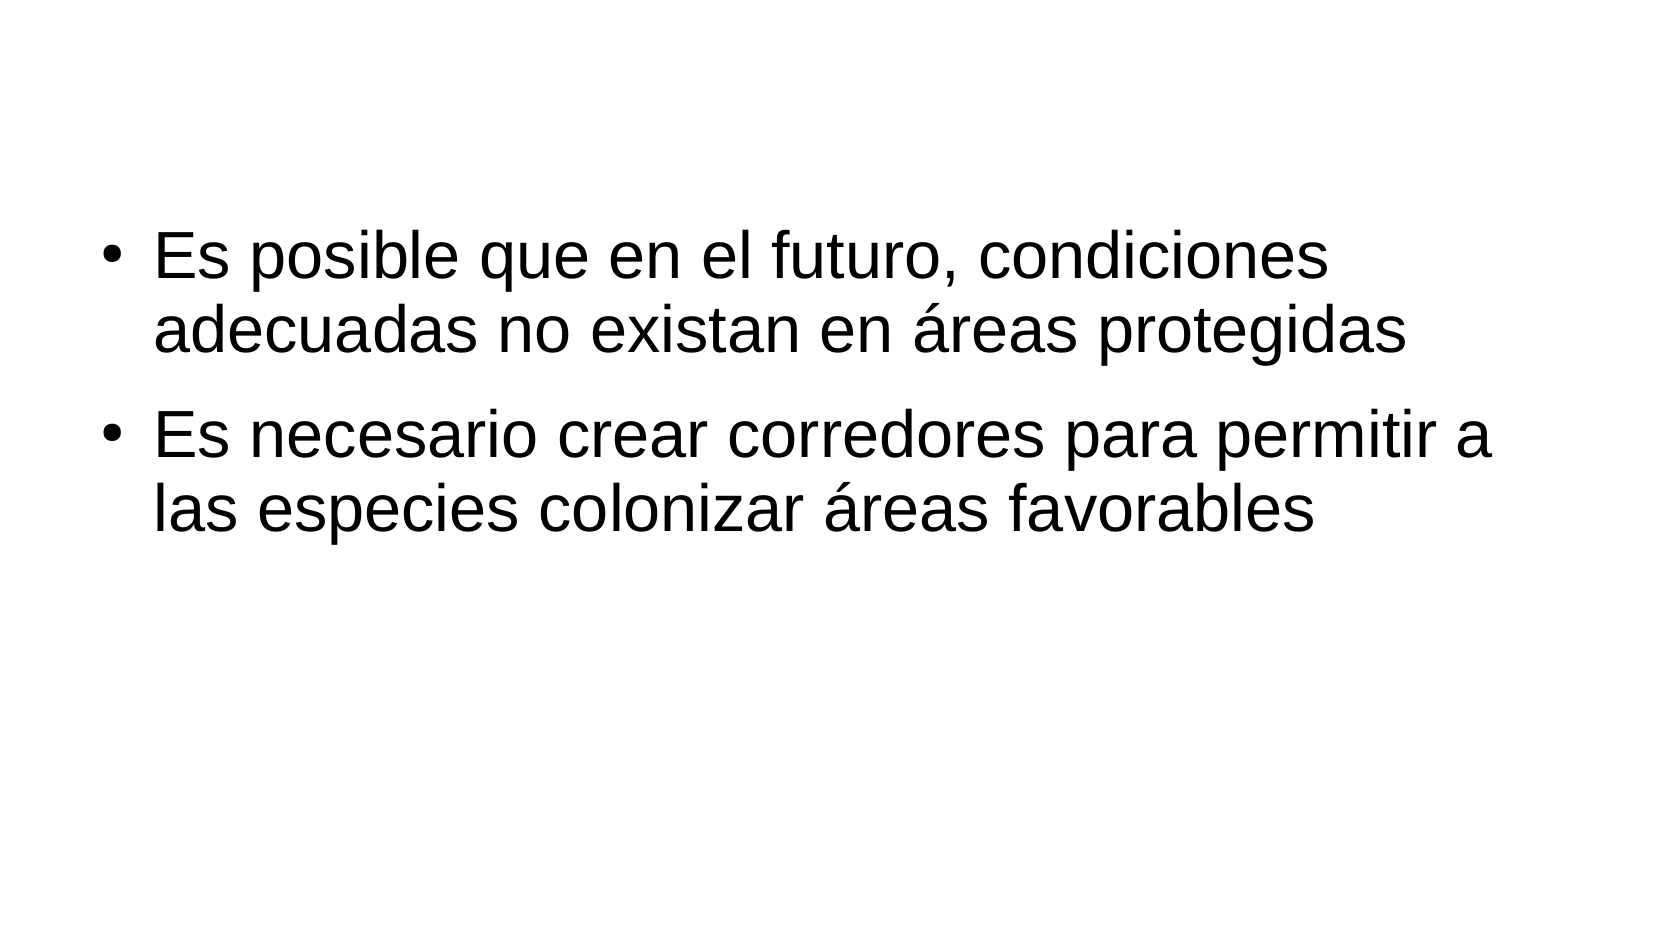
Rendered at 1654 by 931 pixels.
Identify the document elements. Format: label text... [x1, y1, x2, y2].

list Es posible que en el futuro, condiciones adecuadas no existan en áreas protegidas Es necesario crear corredores para permitir a las especies colonizar áreas favorables [82, 217, 1571, 758]
